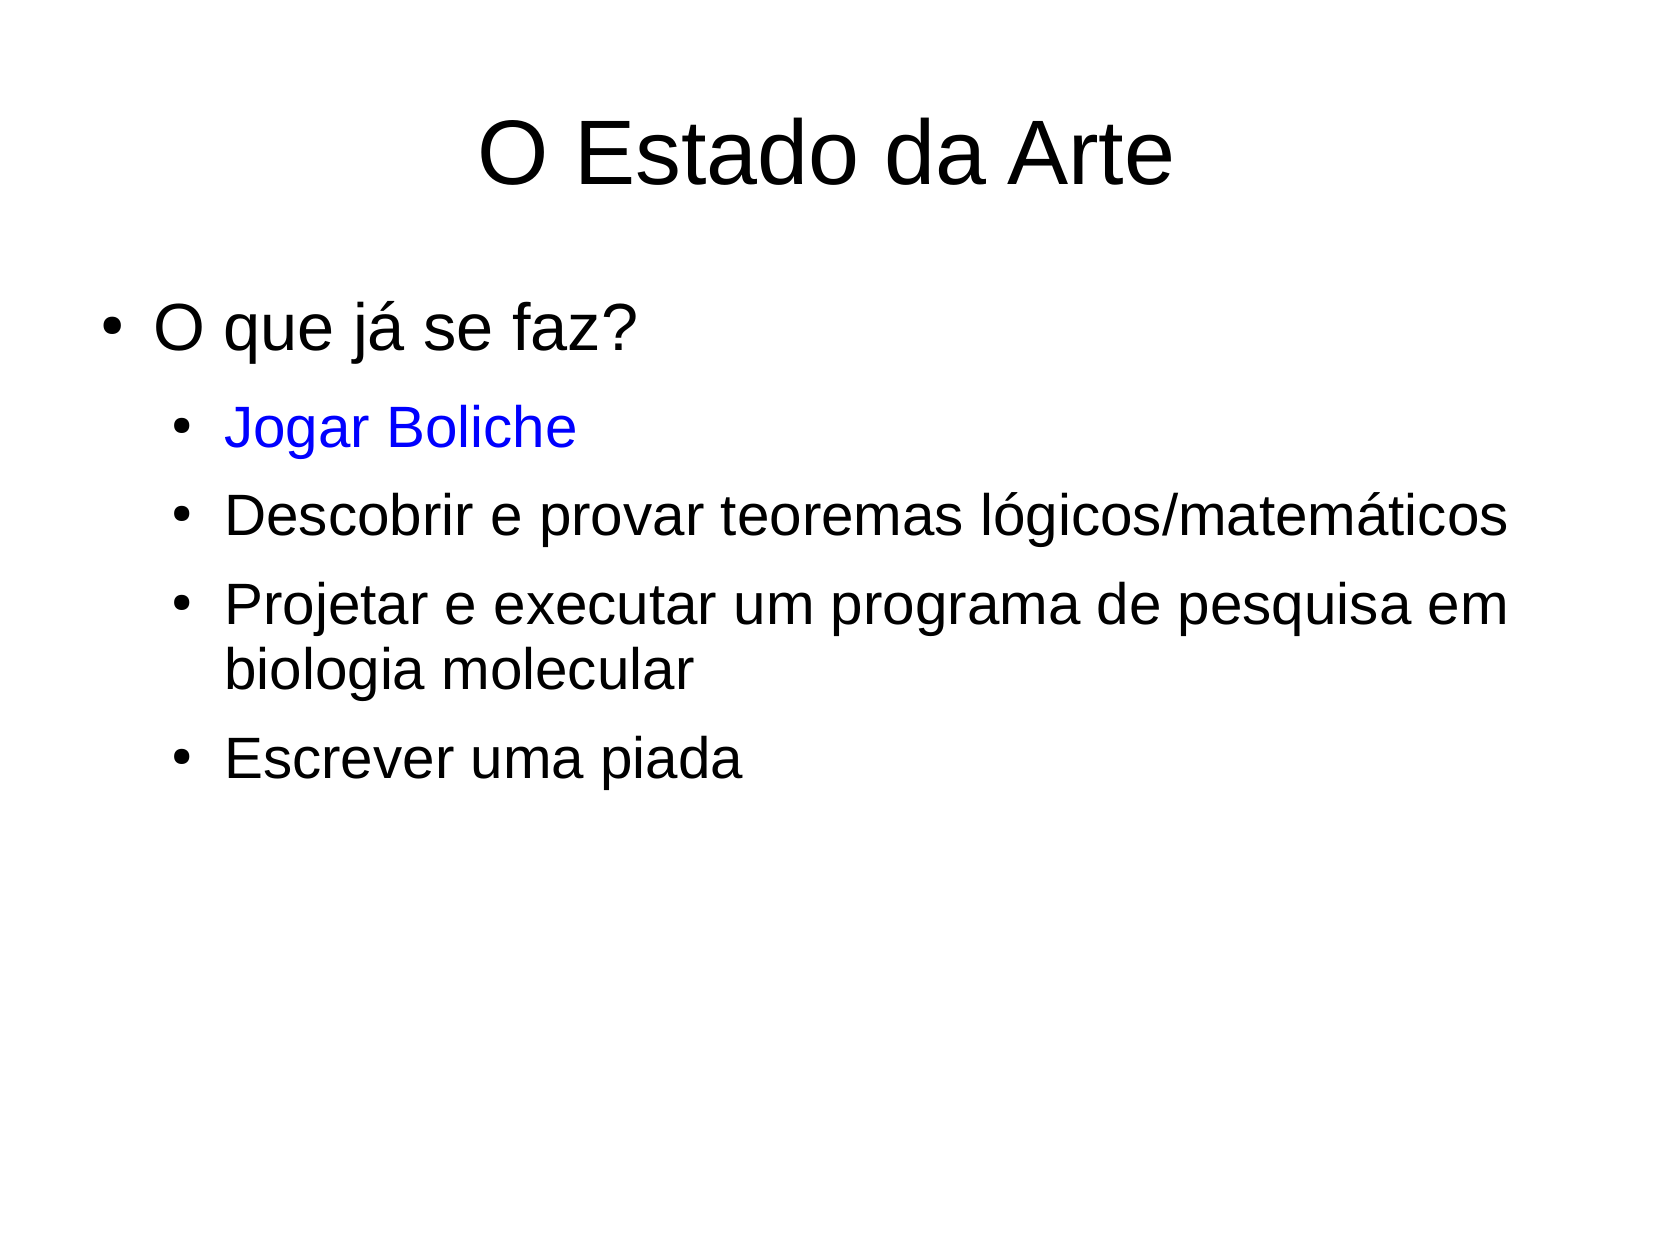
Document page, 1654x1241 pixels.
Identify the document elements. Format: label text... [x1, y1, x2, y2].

title O Estado da Arte [82, 49, 1571, 257]
list O que já se faz? Jogar Boliche Descobrir e provar teoremas lógicos/matemáticos Projetar e executar um programa de pesquisa em biologia molecular Escrever uma piada [82, 290, 1571, 1109]
